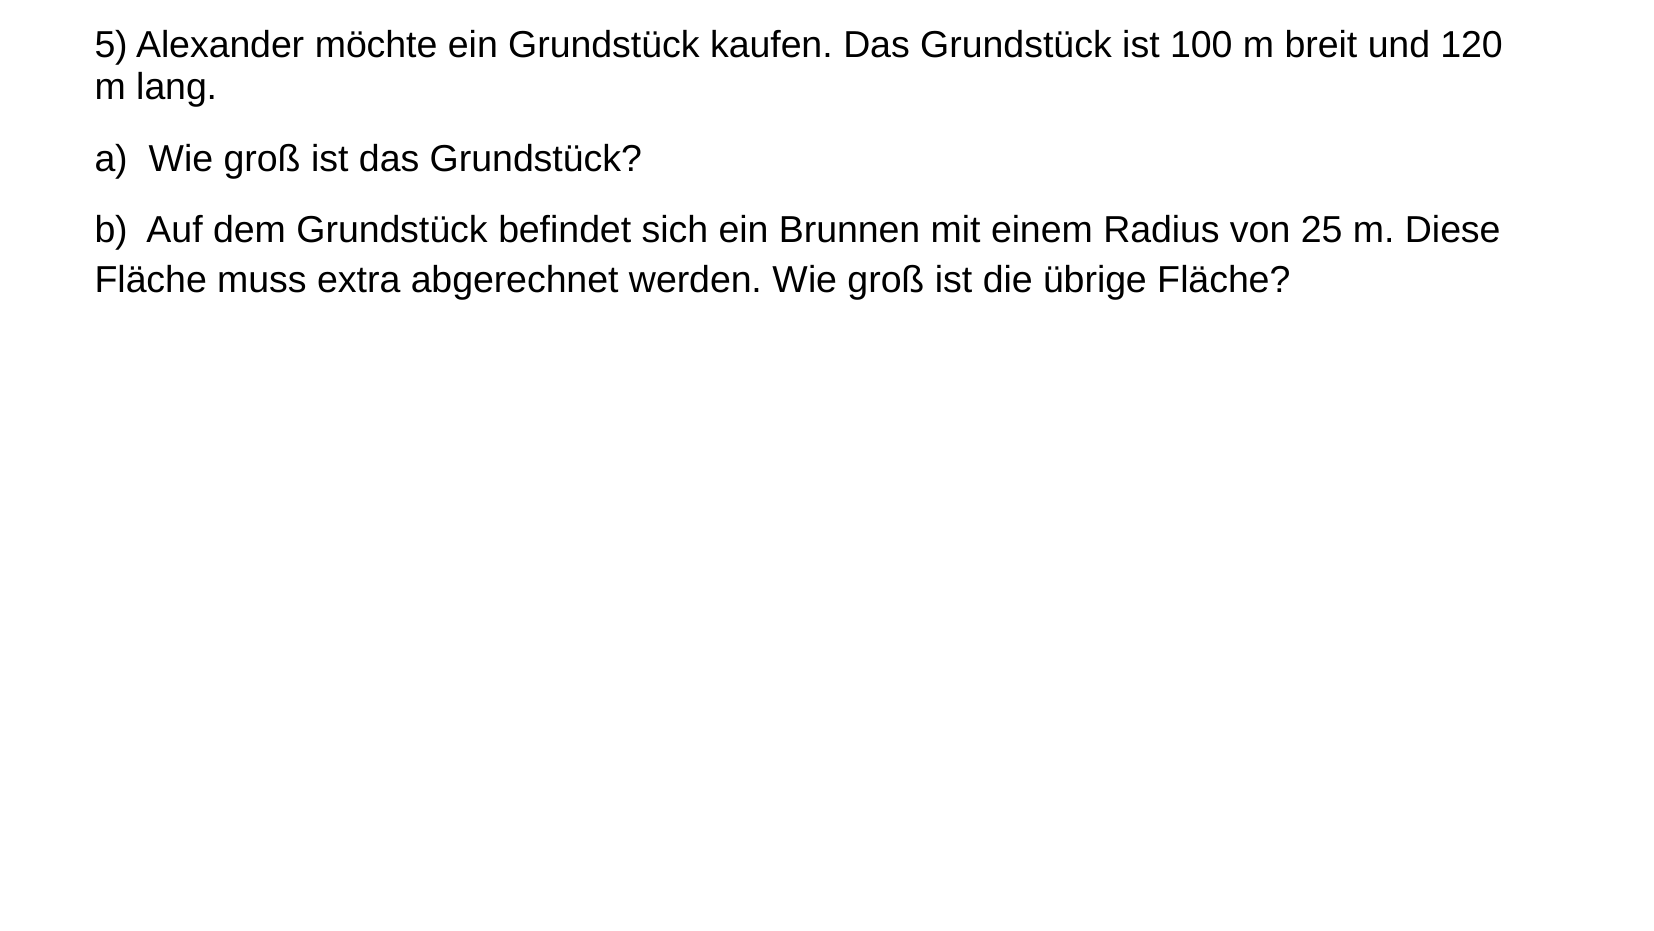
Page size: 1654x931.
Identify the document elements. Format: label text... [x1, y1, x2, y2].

list 5) Alexander möchte ein Grundstück kaufen. Das Grundstück ist 100 m breit und 120 m lang. a) Wie groß ist das Grundstück? b) Auf dem Grundstück befindet sich ein Brunnen mit einem Radius von 25 m. Diese Fläche muss extra abgerechnet werden. Wie groß ist die übrige Fläche? [23, 23, 1512, 319]
